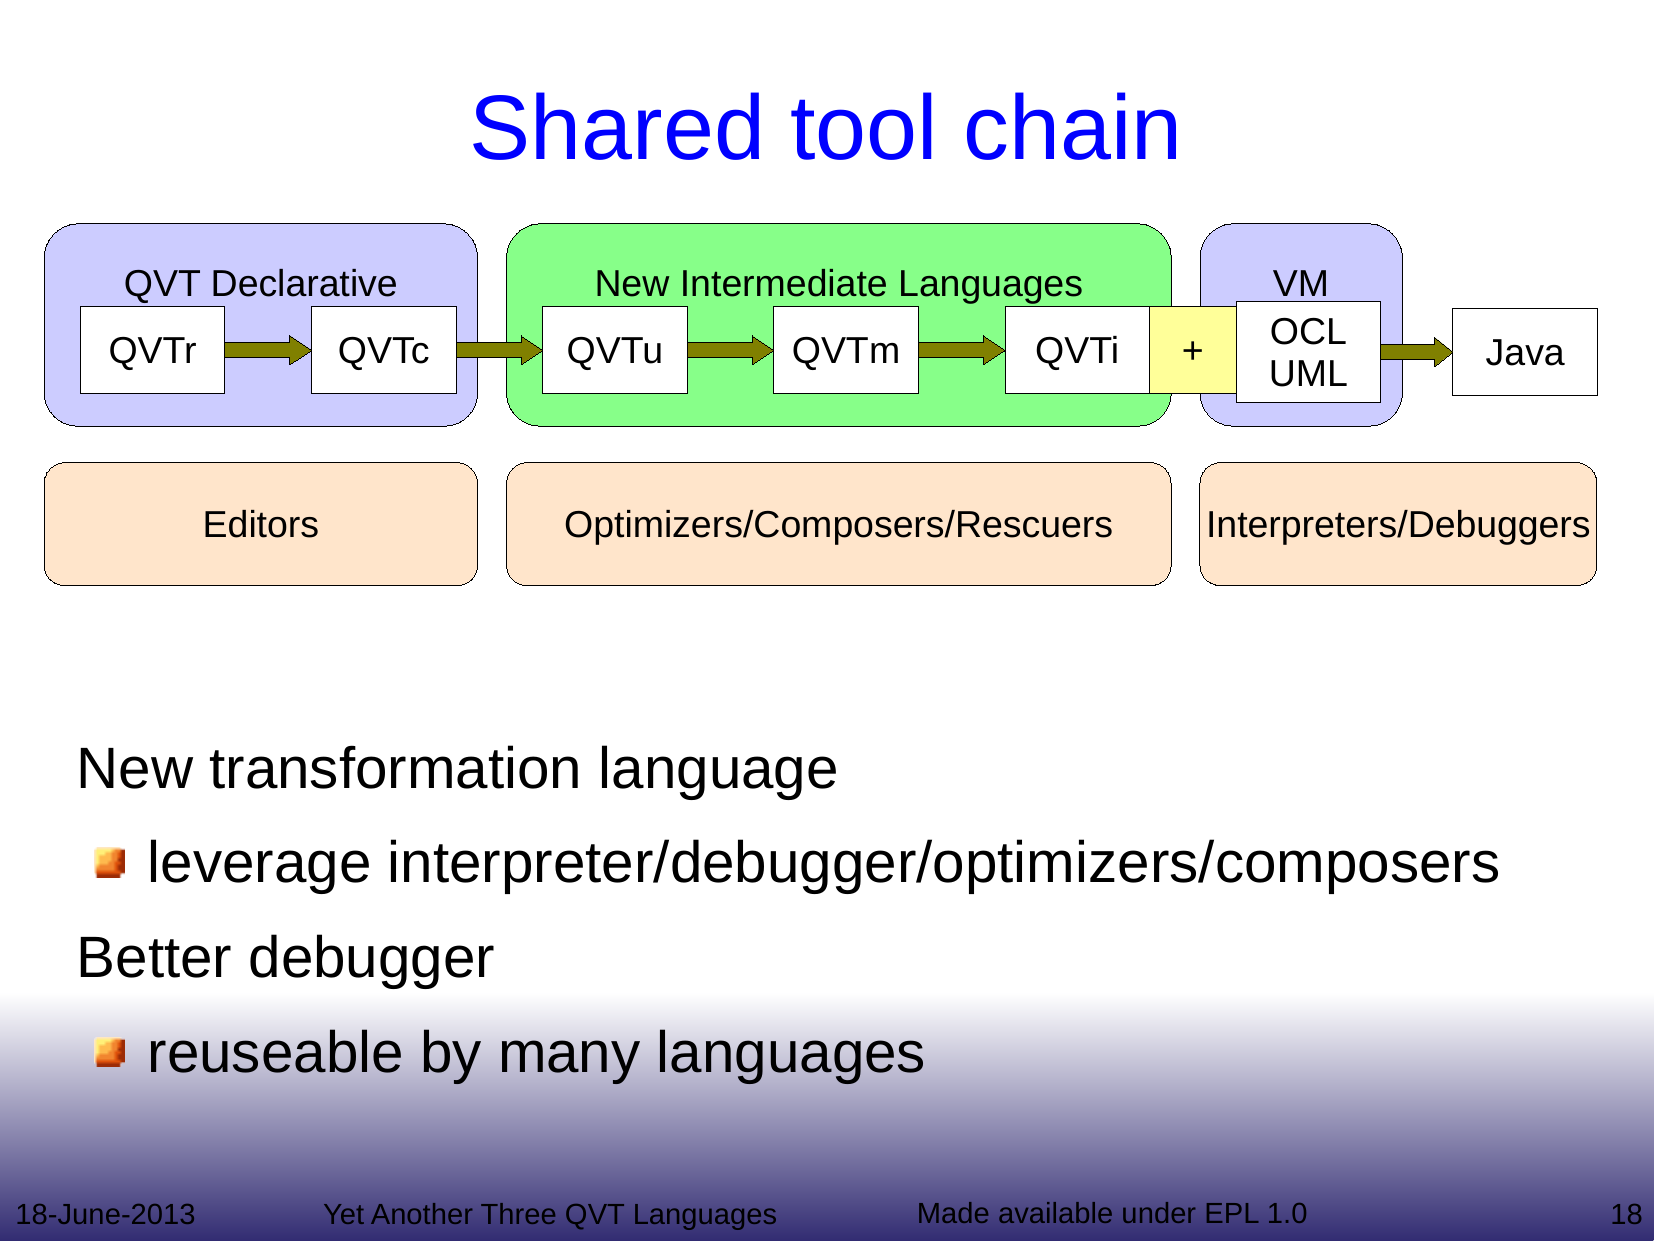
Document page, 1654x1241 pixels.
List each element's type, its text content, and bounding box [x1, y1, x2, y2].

text_box [1380, 337, 1453, 367]
text_box Optimizers/Composers/Rescuers [506, 462, 1172, 586]
text_box OCL UML [1236, 301, 1381, 403]
text_box [224, 335, 312, 365]
text_box New Intermediate Languages [506, 223, 1172, 349]
text_box Interpreters/Debuggers [1199, 462, 1597, 586]
text_box VM [1200, 360, 1403, 427]
text_box QVTi [1005, 306, 1149, 394]
title Shared tool chain [82, 49, 1571, 207]
text_box Editors [44, 462, 478, 586]
text_box QVTm [773, 306, 919, 394]
text_box + [1149, 306, 1237, 394]
text_box QVTu [542, 306, 688, 394]
text_box VM [1200, 223, 1403, 344]
text_box New Intermediate Languages [506, 352, 1172, 427]
text_box [918, 335, 1005, 365]
text_box [457, 335, 543, 365]
text_box QVTr [80, 306, 225, 394]
text_box Java [1452, 308, 1598, 396]
text_box QVTc [311, 306, 457, 394]
list New transformation language leverage interpreter/debugger/optimizers/composers Better debugger reuseable by many languages [76, 735, 1565, 1135]
text_box [687, 335, 774, 365]
text_box QVT Declarative [44, 223, 478, 427]
